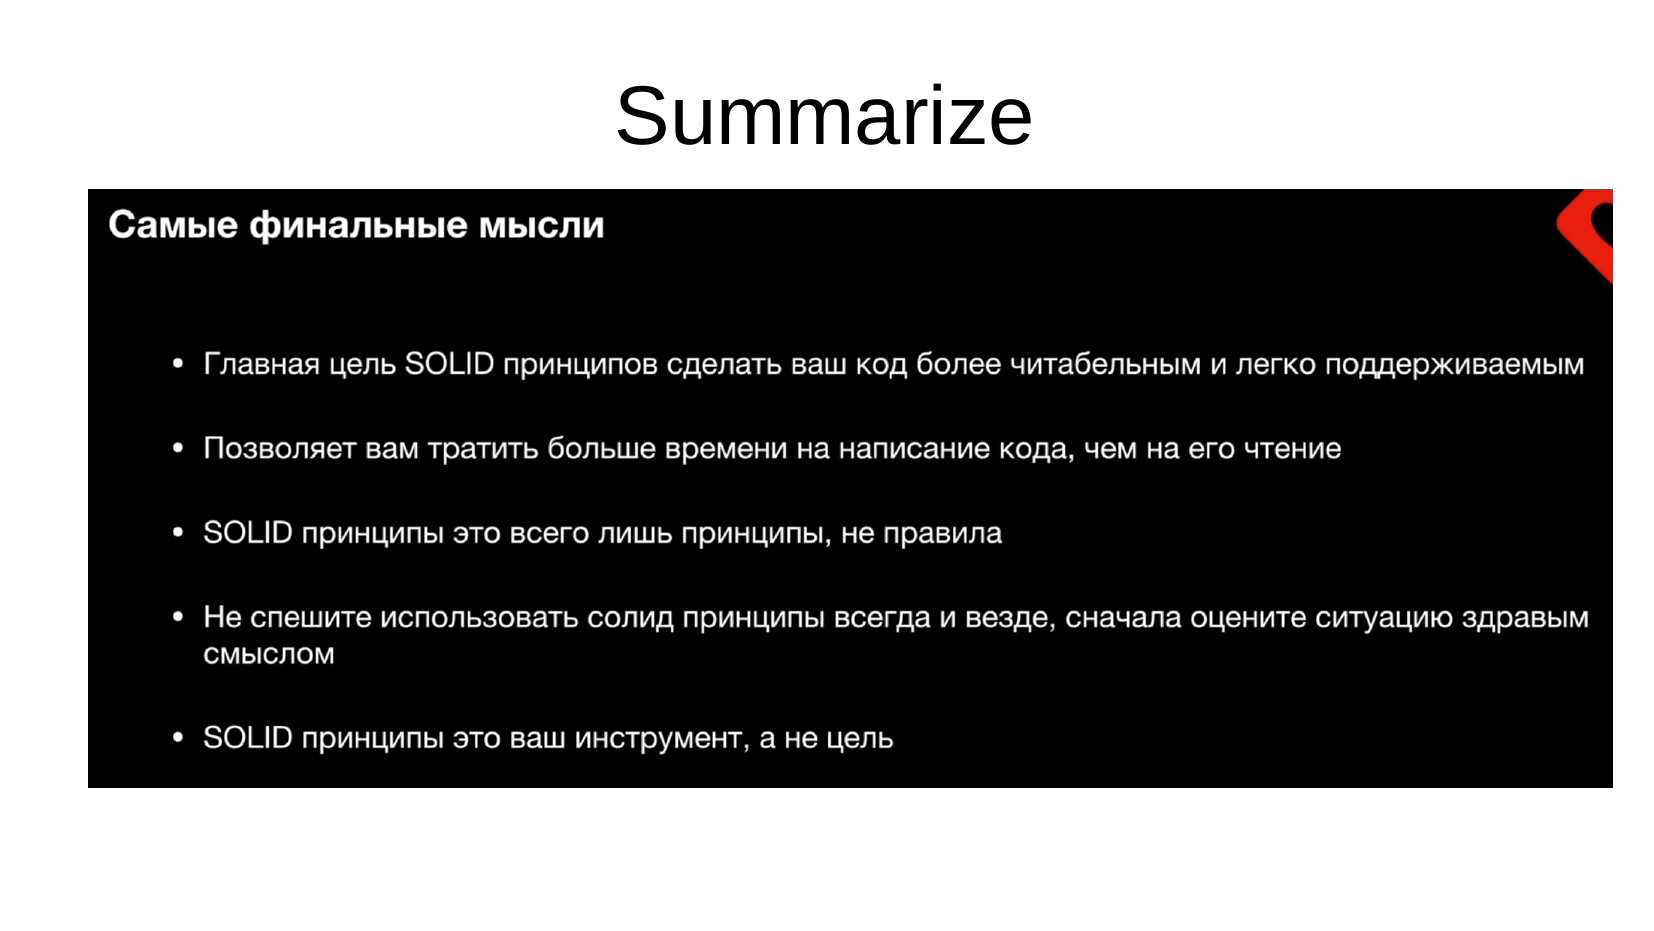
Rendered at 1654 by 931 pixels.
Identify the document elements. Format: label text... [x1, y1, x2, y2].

text_box Summarize [600, 61, 1126, 188]
picture [88, 189, 1613, 788]
